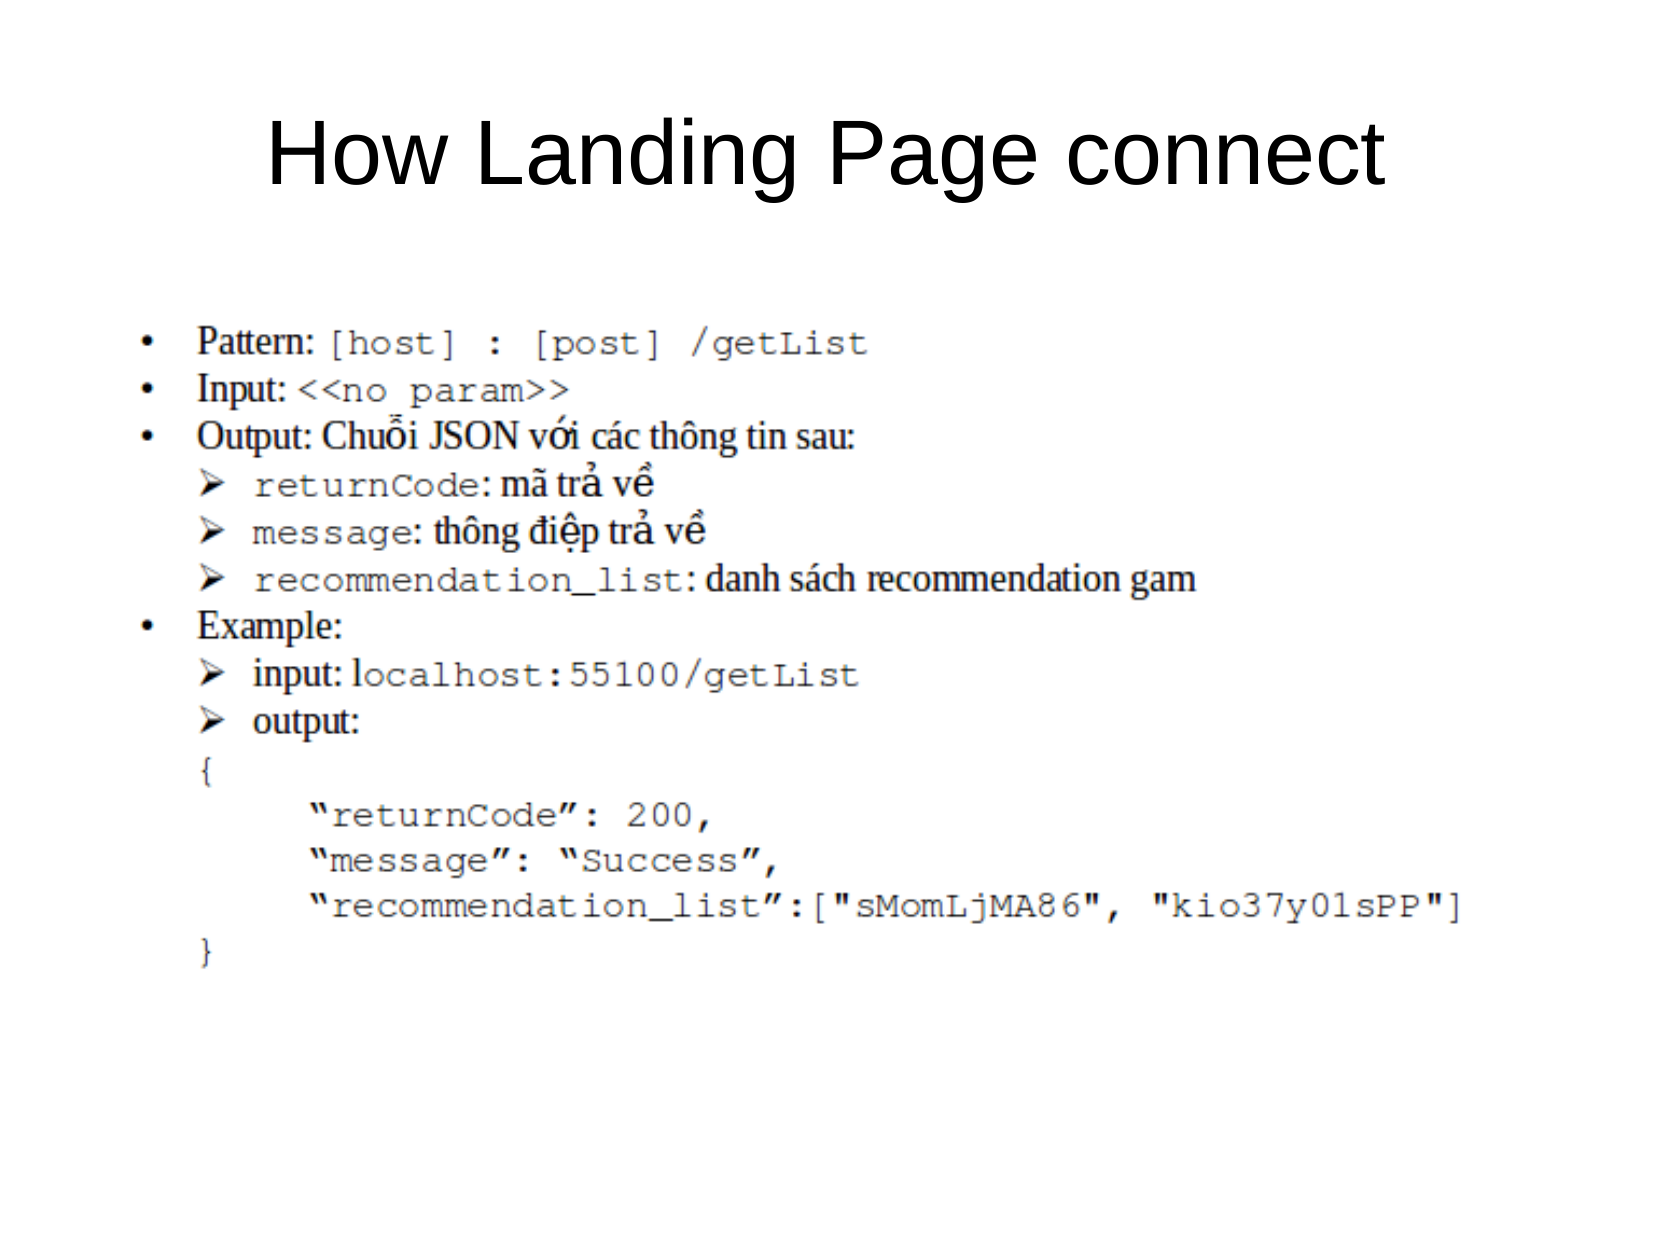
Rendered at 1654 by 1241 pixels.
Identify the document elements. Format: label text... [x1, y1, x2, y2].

picture [124, 290, 1529, 1010]
title How Landing Page connect [82, 49, 1571, 257]
